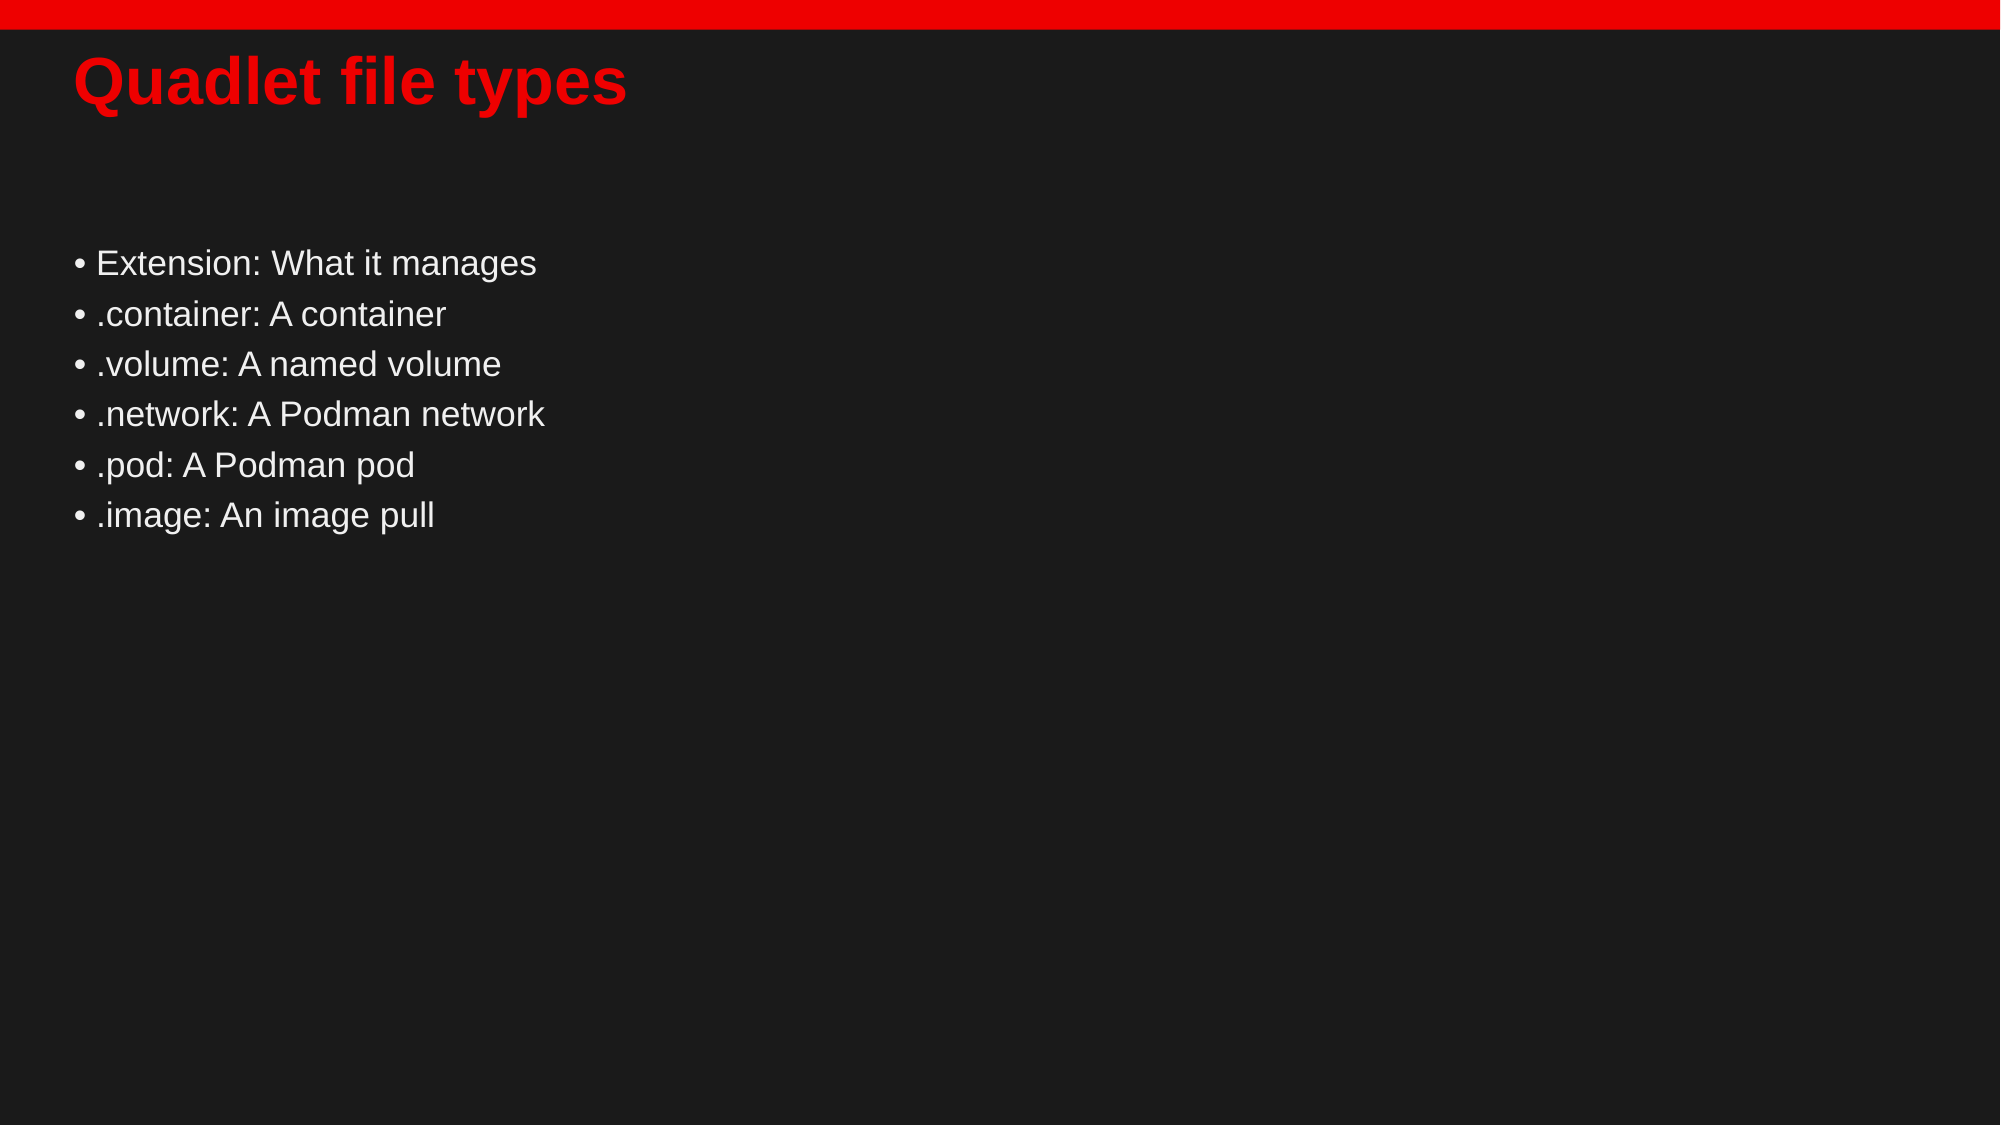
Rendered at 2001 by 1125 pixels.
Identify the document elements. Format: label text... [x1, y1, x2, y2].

text_box Quadlet file types [59, 36, 1942, 208]
text_box [0, 0, 2001, 30]
text_box • Extension: What it manages • .container: A container • .volume: A named volume • .network: A Podman network • .pod: A Podman pod • .image: An image pull [59, 236, 1942, 1037]
